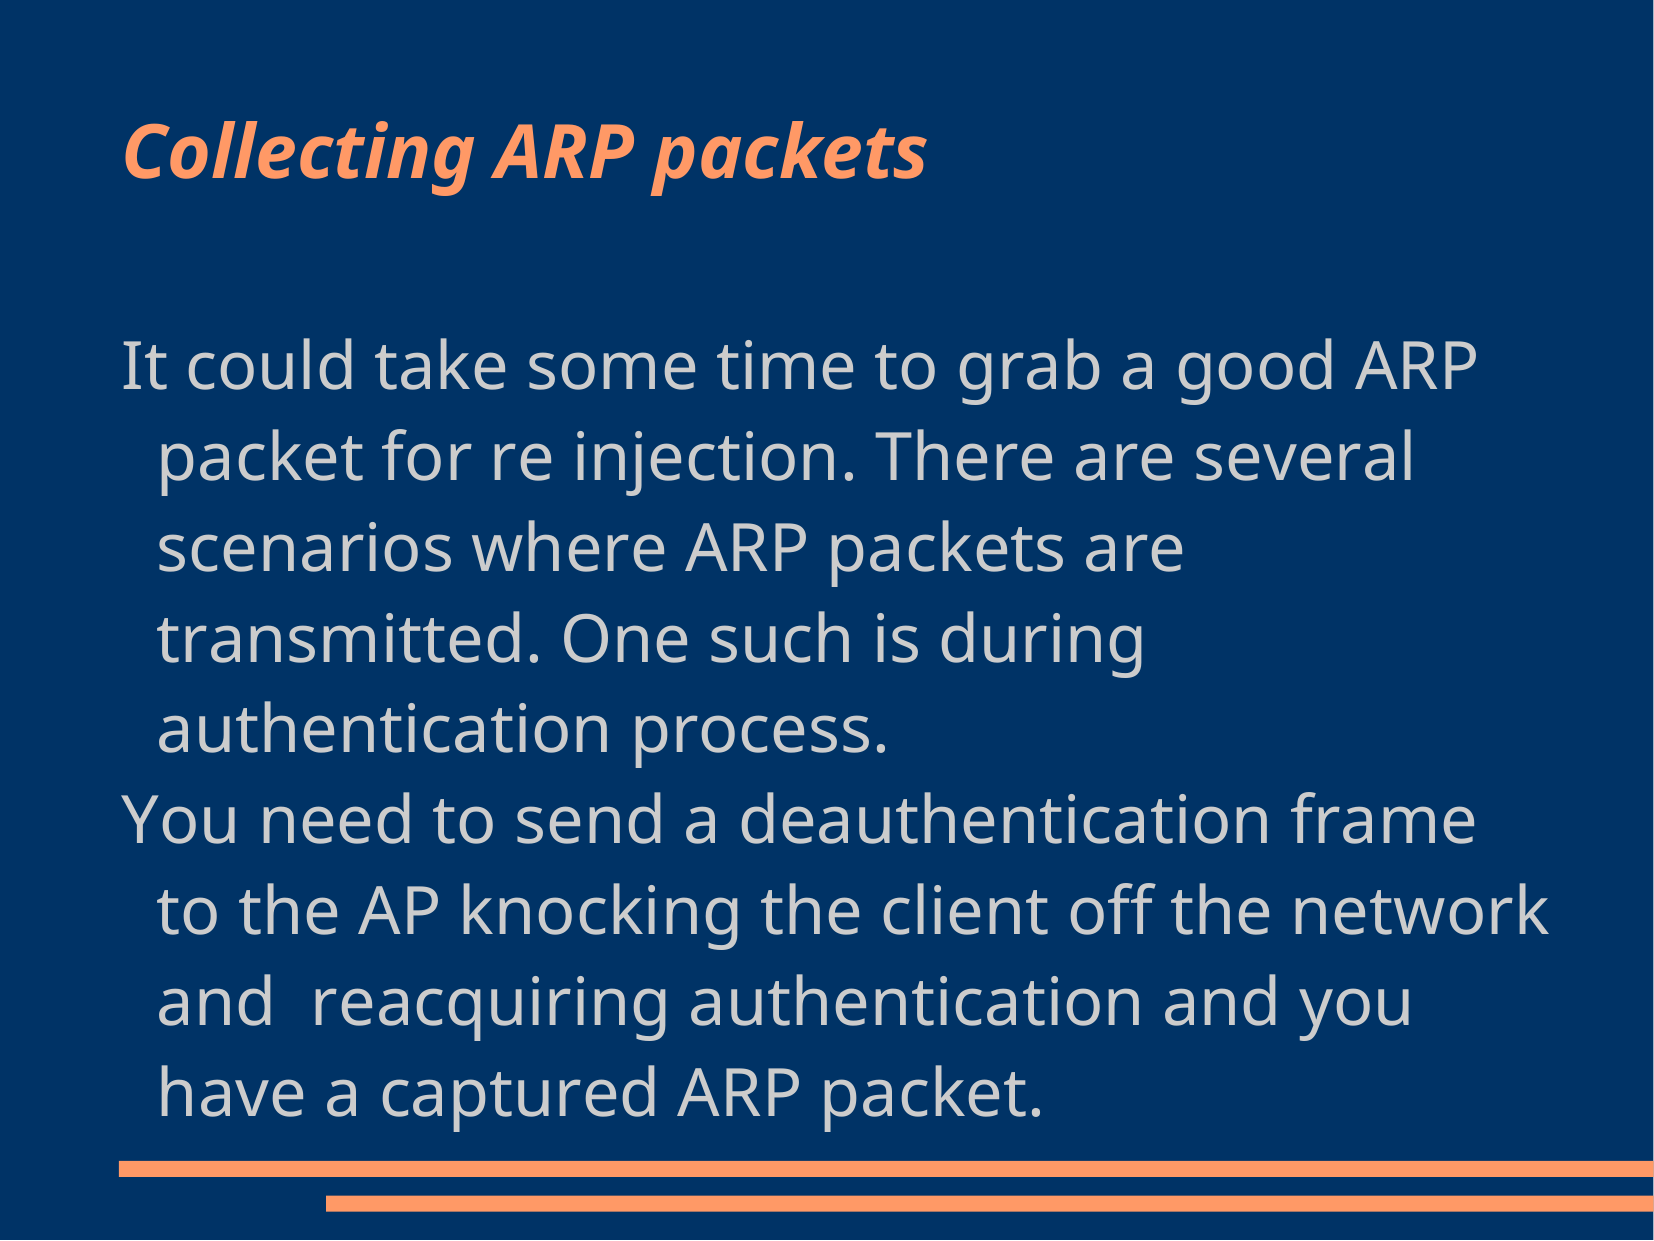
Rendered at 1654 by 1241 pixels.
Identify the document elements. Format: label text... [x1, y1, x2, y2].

subtitle It could take some time to grab a good ARP packet for re injection. There are several scenarios where ARP packets are transmitted. One such is during authentication process. You need to send a deauthentication frame to the AP knocking the client off the network and reacquiring authentication and you have a captured ARP packet. [121, 322, 1561, 1133]
title Collecting ARP packets [121, 46, 1534, 254]
